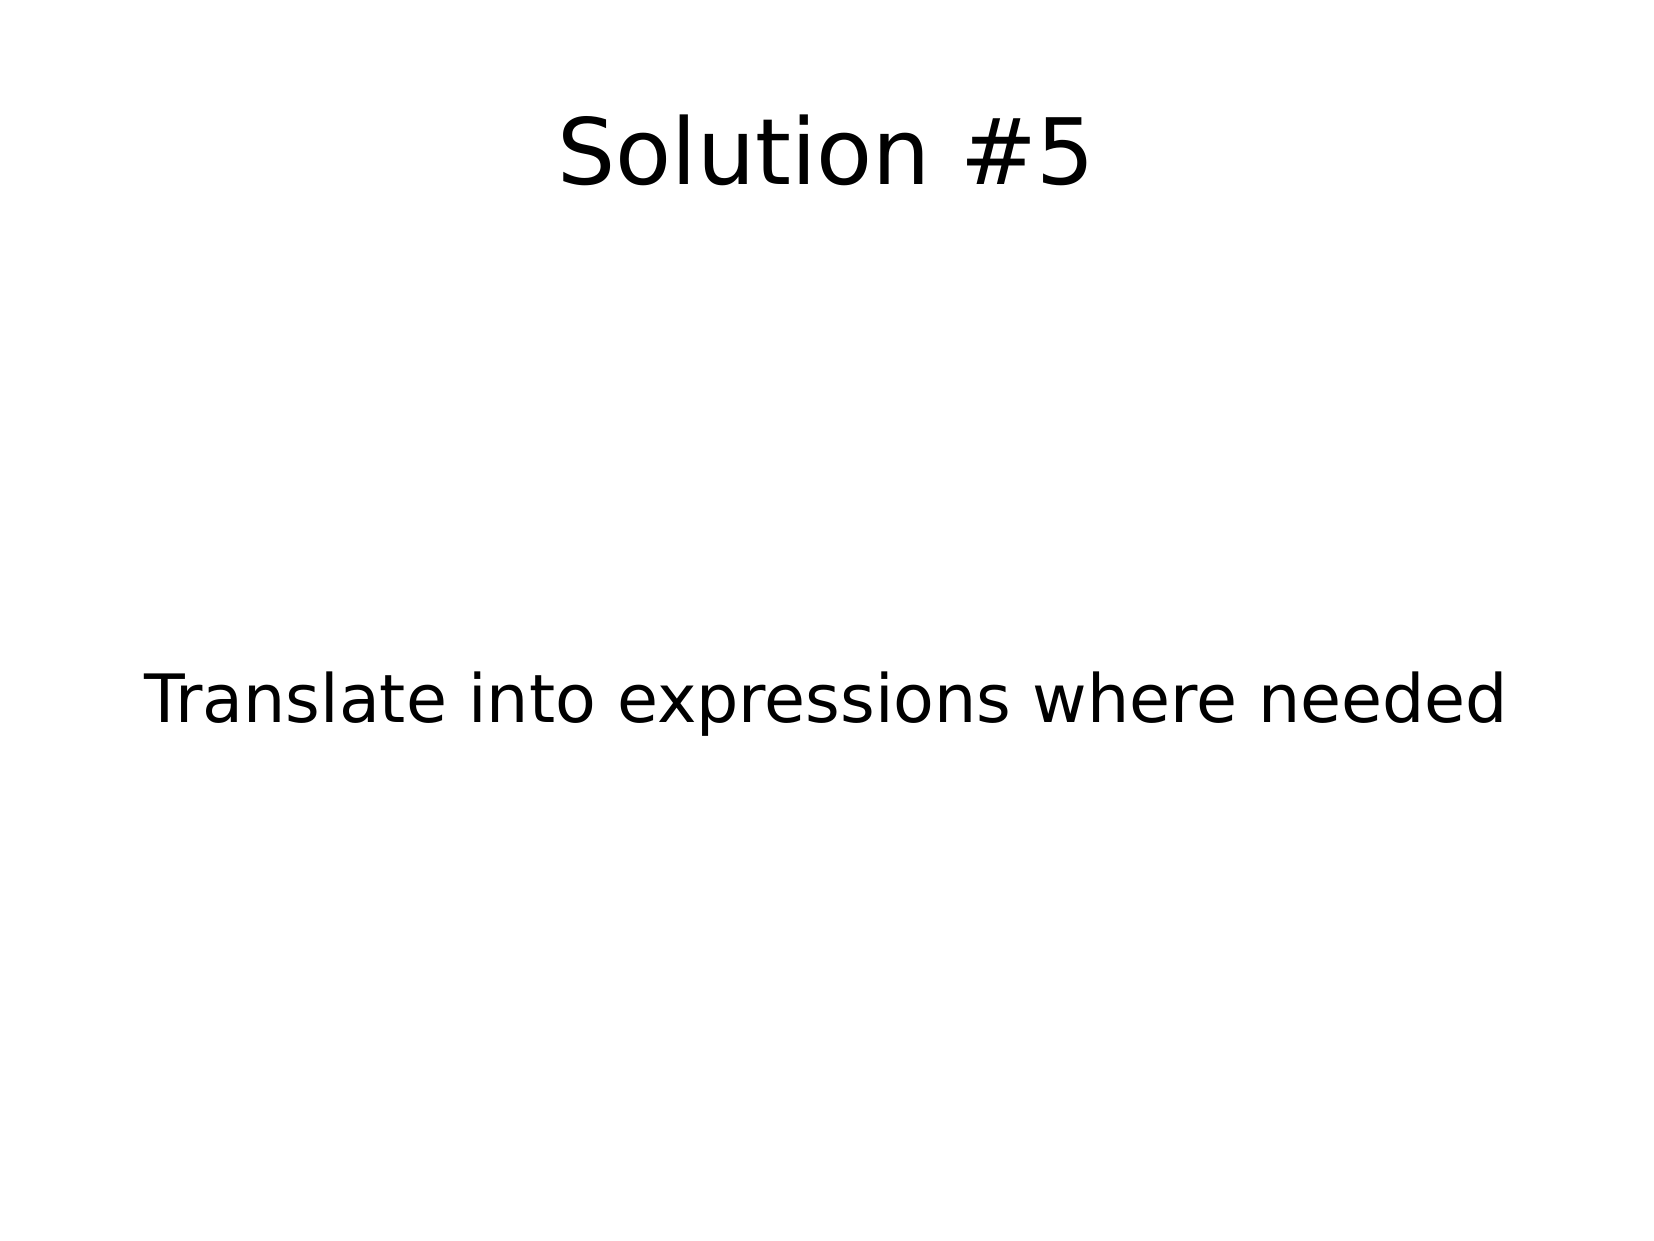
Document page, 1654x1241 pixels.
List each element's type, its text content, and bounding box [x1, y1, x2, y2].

subtitle Translate into expressions where needed [82, 290, 1571, 1109]
title Solution #5 [82, 49, 1571, 257]
